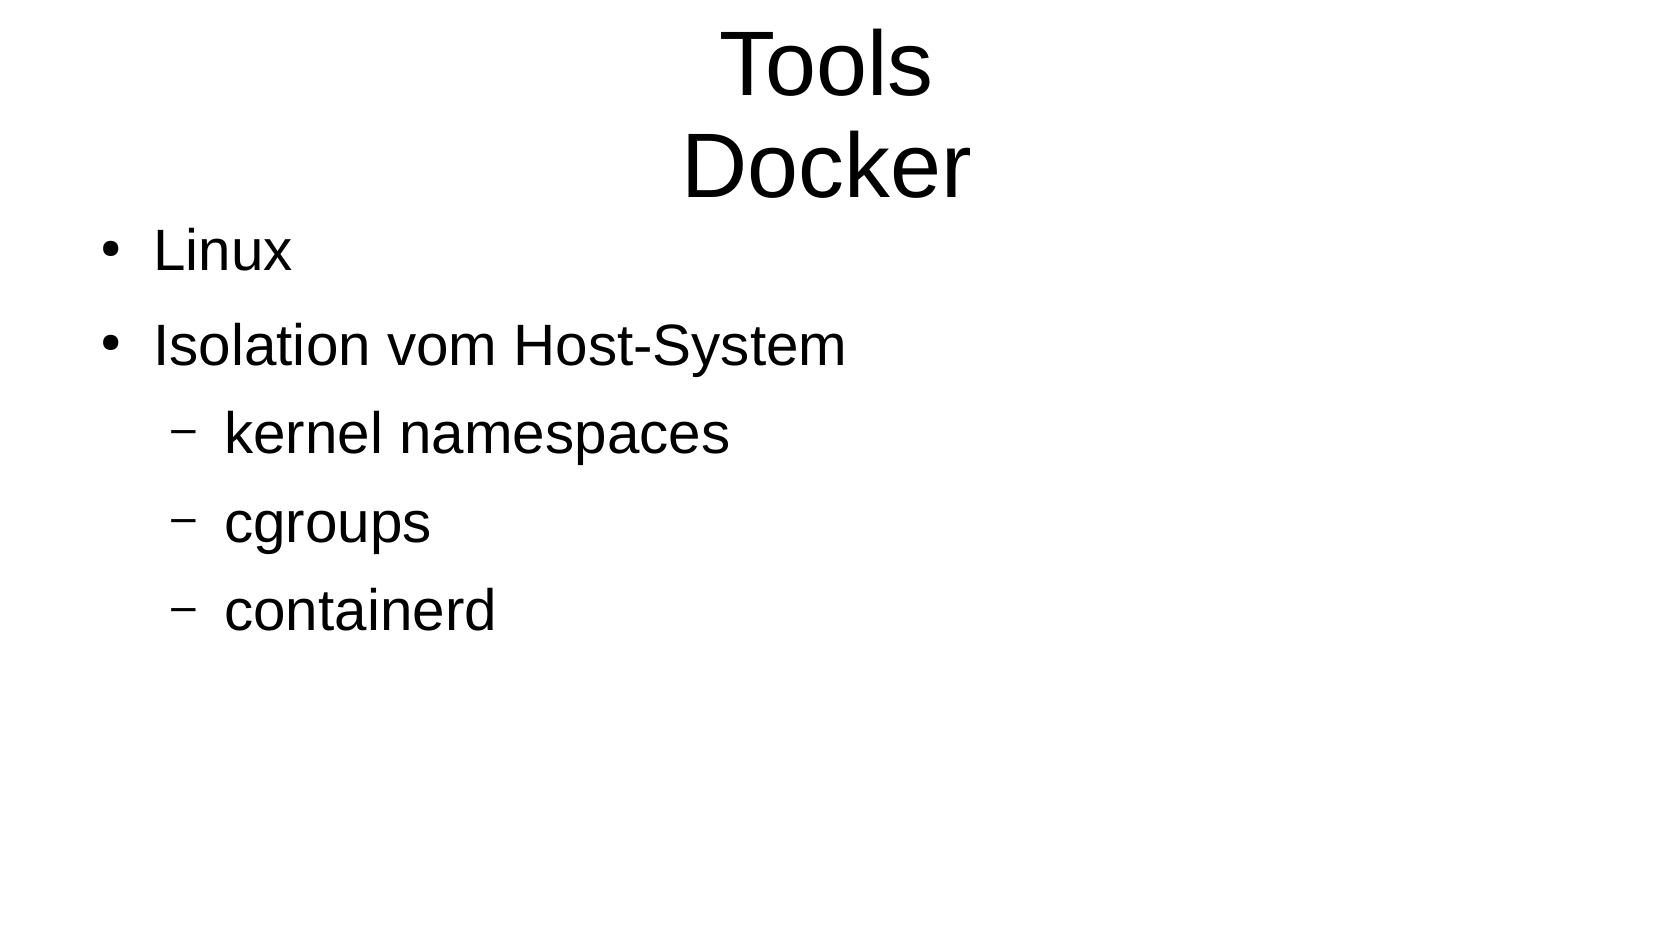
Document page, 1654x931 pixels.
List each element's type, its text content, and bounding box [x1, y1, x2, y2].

list Linux Isolation vom Host-System kernel namespaces cgroups containerd [82, 217, 1571, 758]
title Tools Docker [82, 12, 1571, 217]
